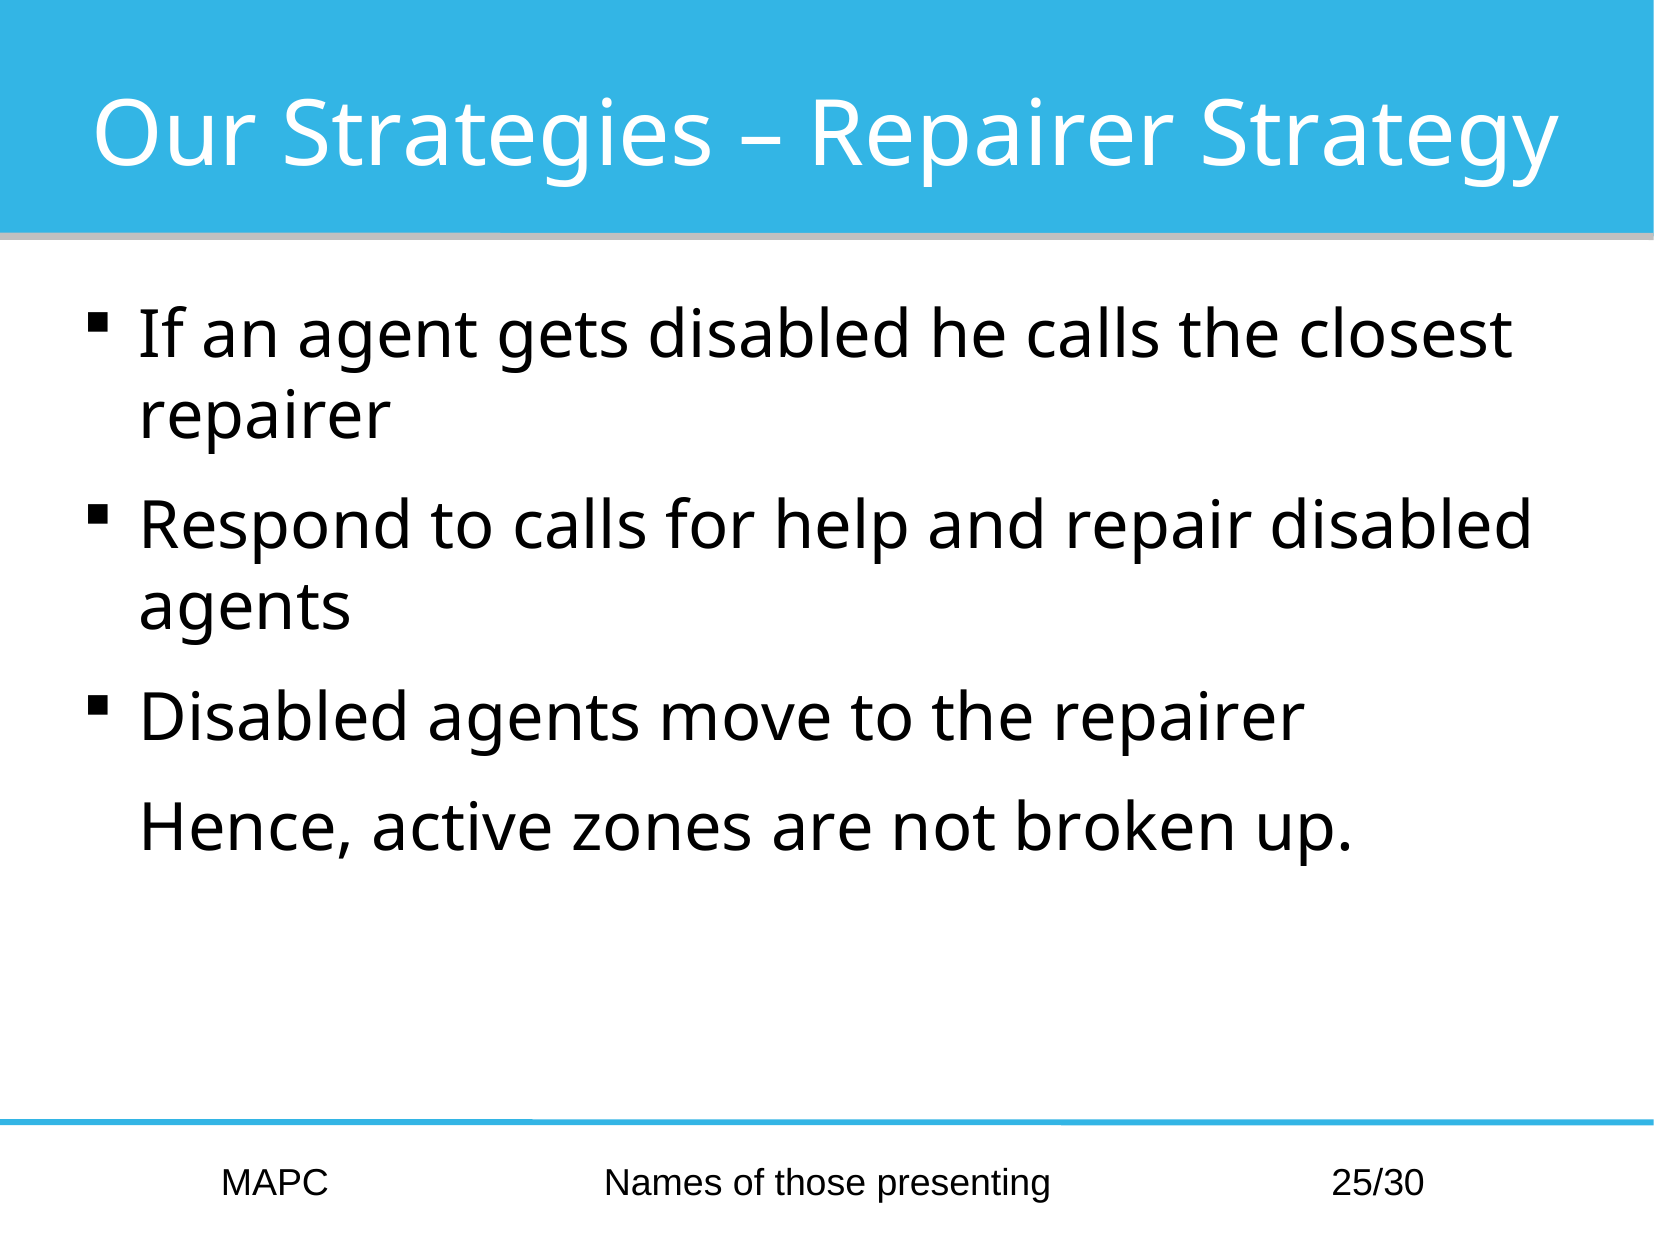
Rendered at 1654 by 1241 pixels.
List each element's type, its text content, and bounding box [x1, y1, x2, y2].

title Our Strategies – Repairer Strategy [82, 49, 1571, 207]
list If an agent gets disabled he calls the closest repairer Respond to calls for help and repair disabled agents Disabled agents move to the repairer Hence, active zones are not broken up. [82, 290, 1571, 1109]
